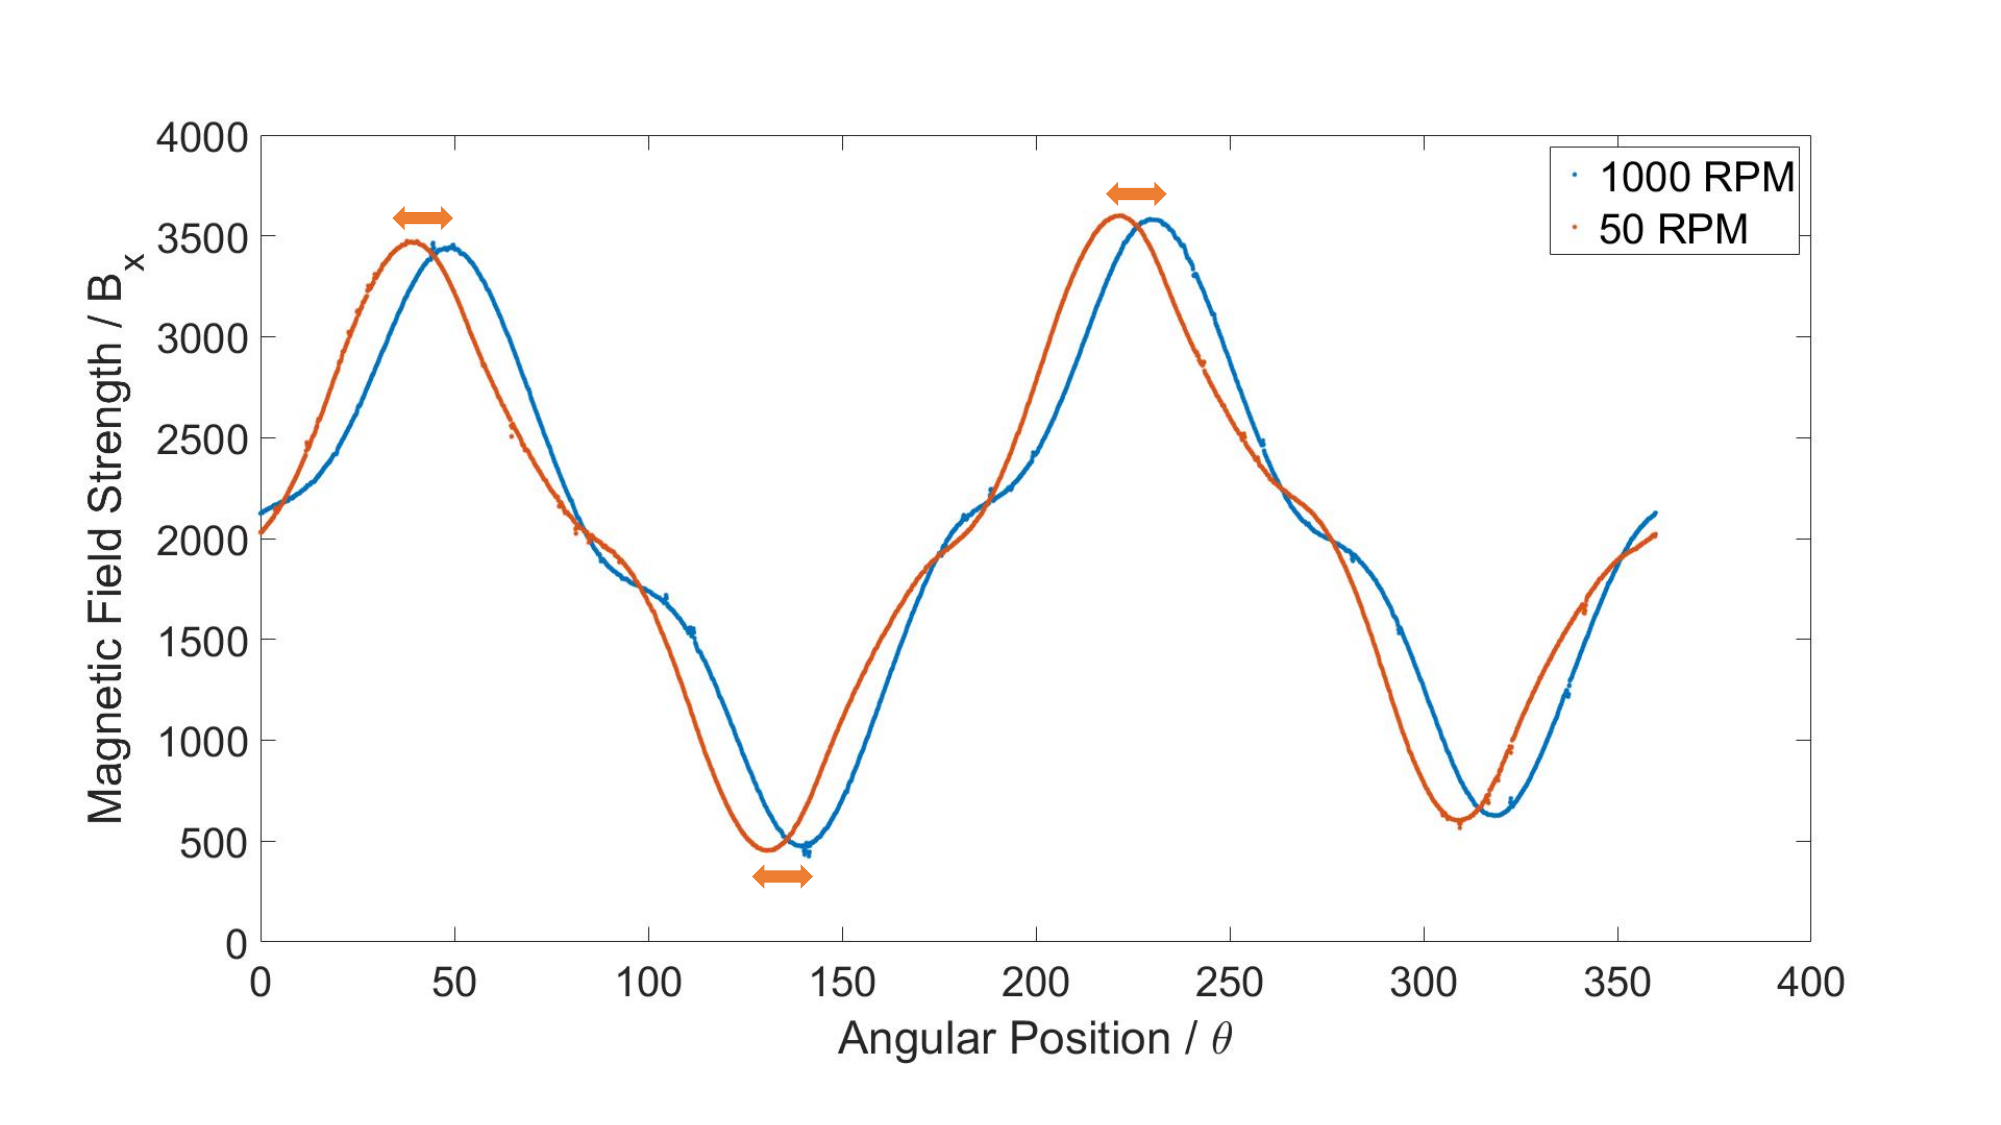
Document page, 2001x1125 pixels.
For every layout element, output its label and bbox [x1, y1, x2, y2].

text_box [392, 205, 454, 231]
text_box [1106, 181, 1167, 207]
text_box [752, 864, 813, 889]
picture [0, 60, 2000, 1065]
